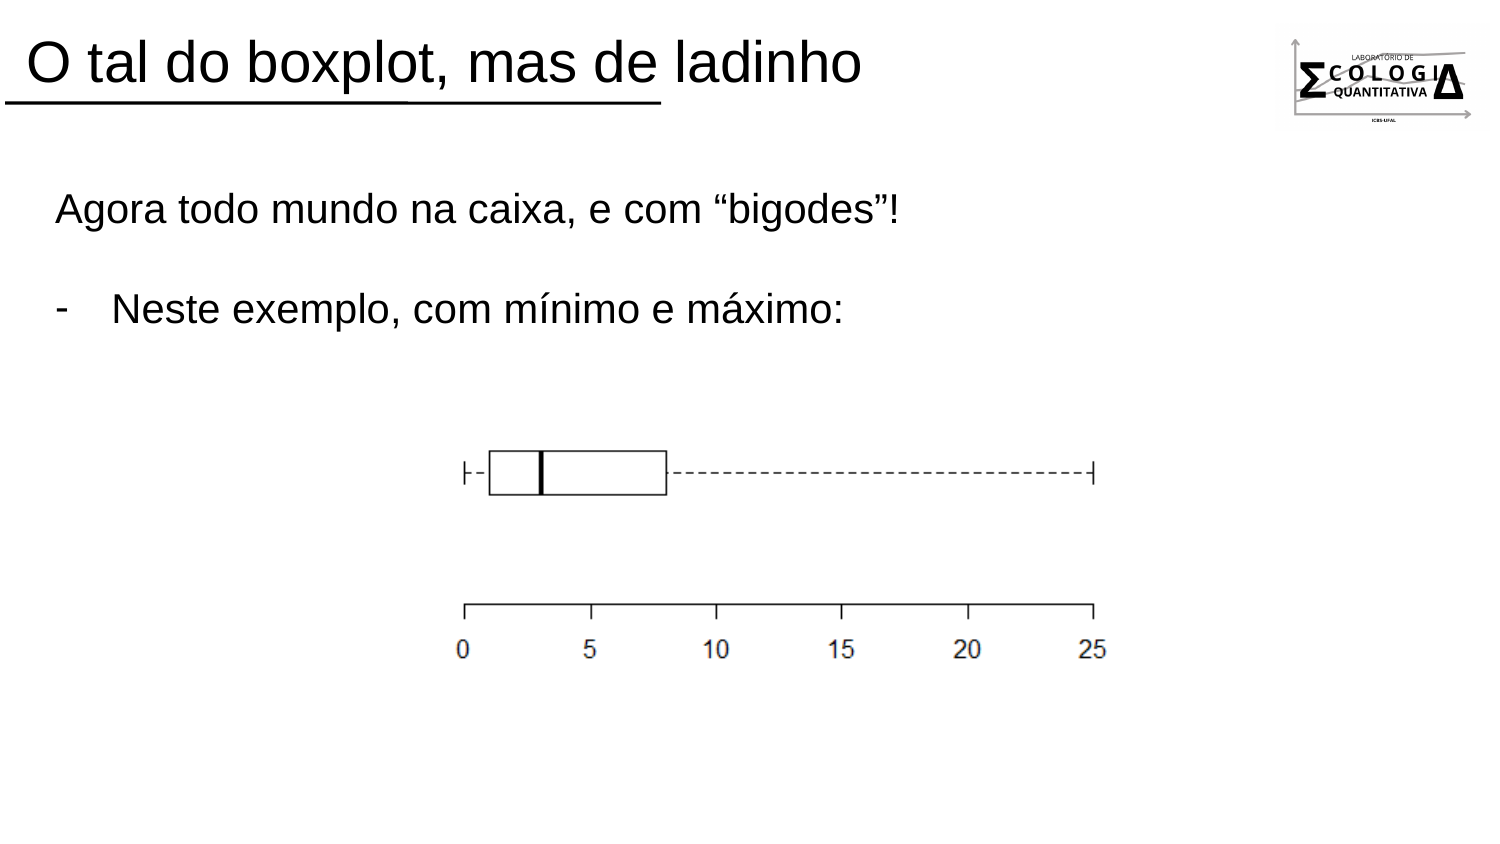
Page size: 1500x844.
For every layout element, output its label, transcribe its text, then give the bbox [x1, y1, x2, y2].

text_box O tal do boxplot, mas de ladinho [11, 9, 1210, 117]
picture [1275, 23, 1490, 131]
picture [317, 386, 1182, 683]
text_box Agora todo mundo na caixa, e com “bigodes”! Neste exemplo, com mínimo e máximo: [40, 174, 1368, 340]
